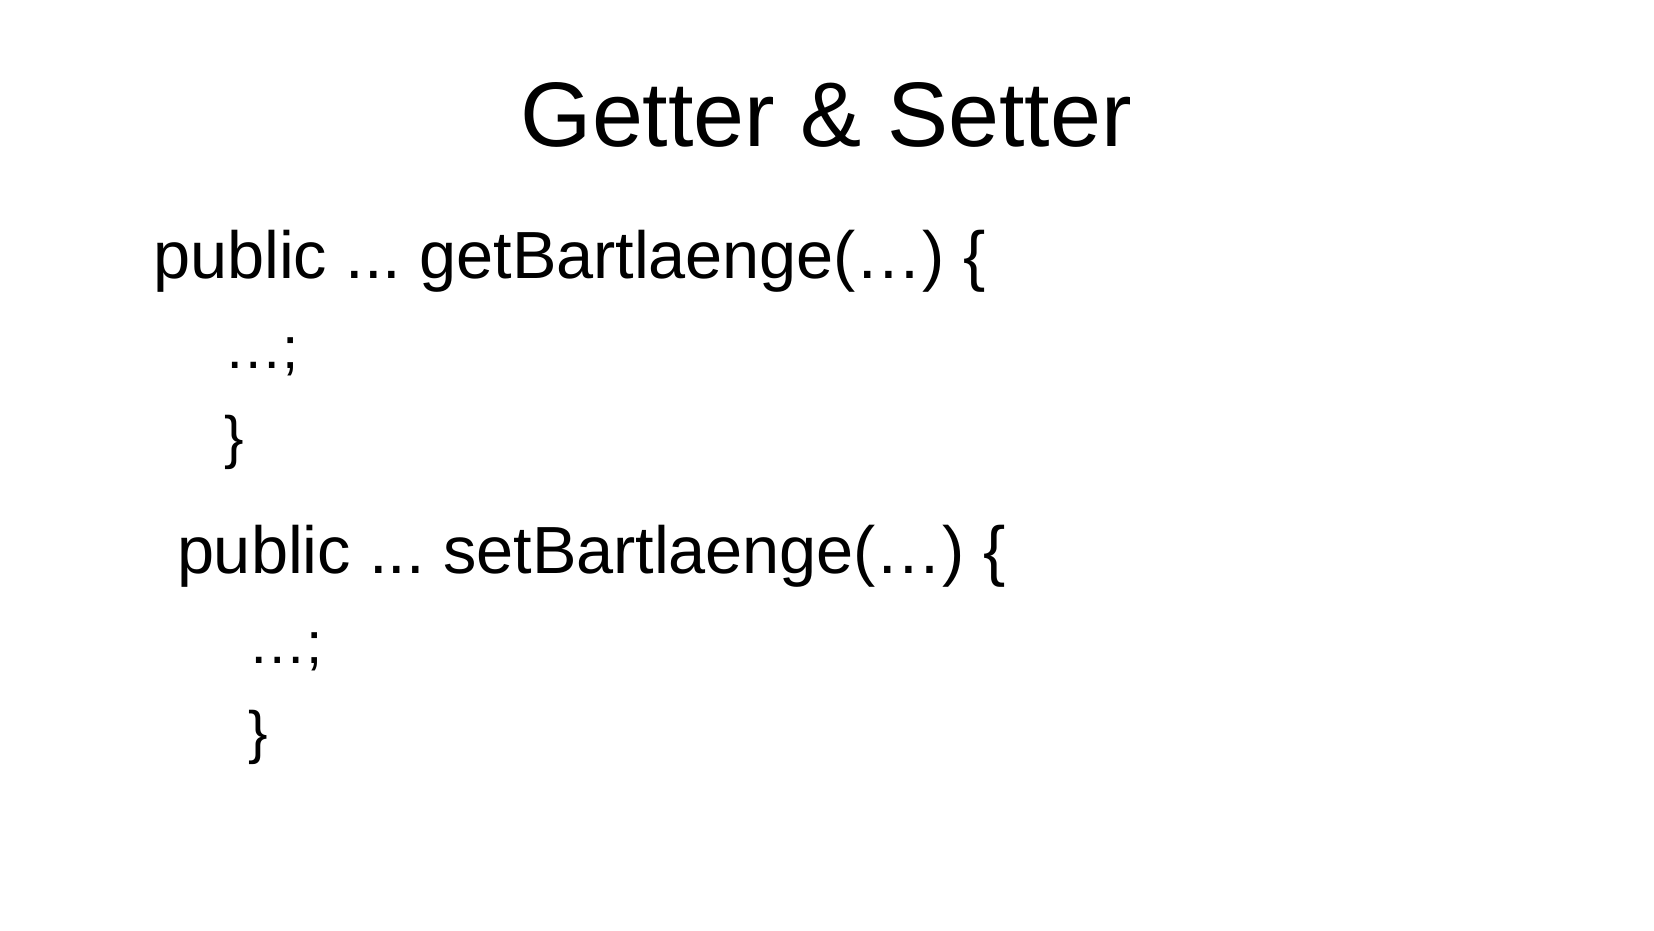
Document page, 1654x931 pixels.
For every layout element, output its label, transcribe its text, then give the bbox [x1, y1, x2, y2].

list public ... setBartlaenge(…) { …; } [106, 512, 1595, 780]
list public ... getBartlaenge(…) { …; } [82, 217, 1571, 485]
title Getter & Setter [82, 37, 1571, 193]
